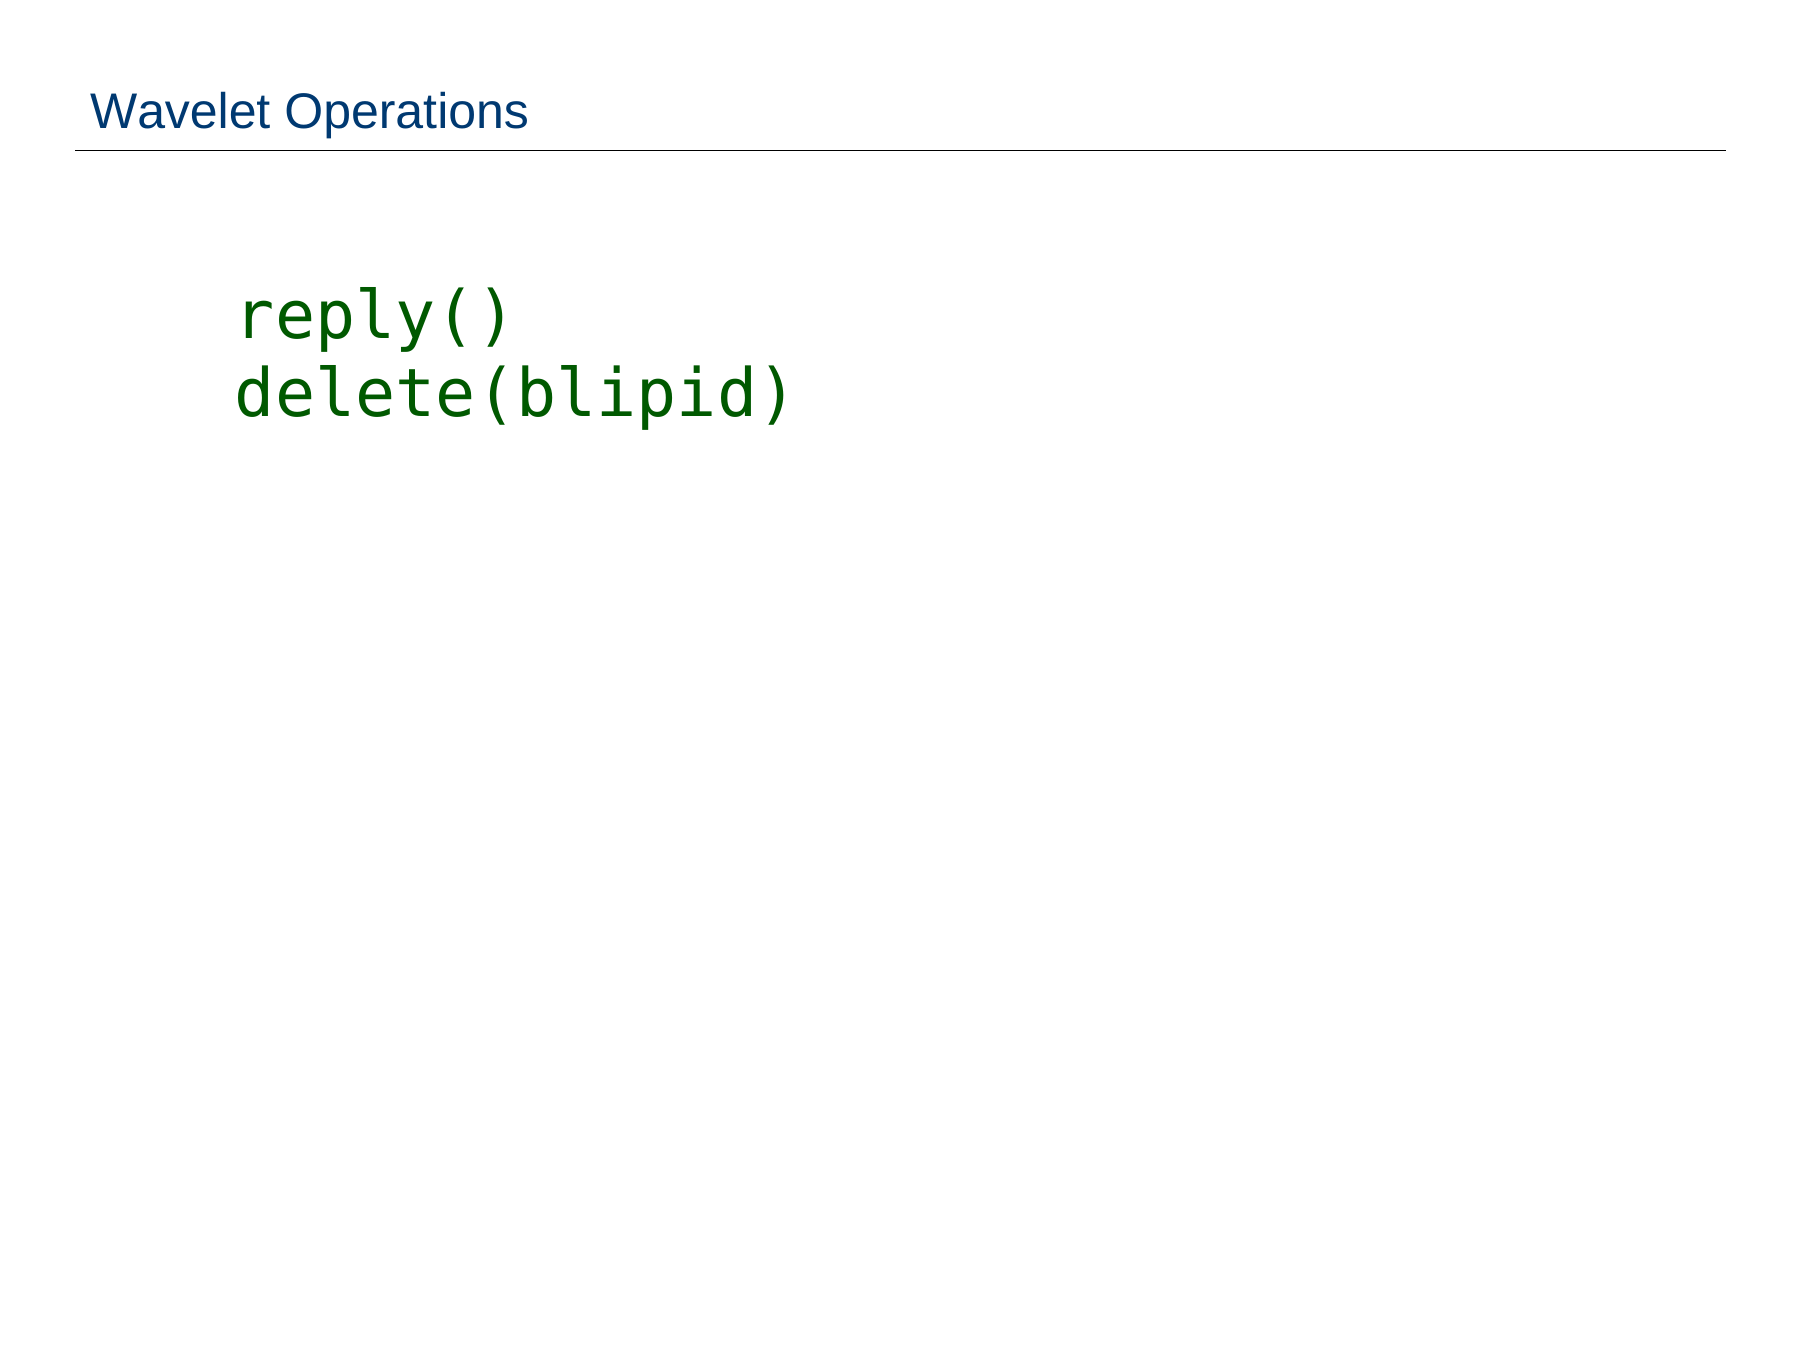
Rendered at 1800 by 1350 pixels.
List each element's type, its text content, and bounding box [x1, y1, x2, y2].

text_box reply() delete(blipid) [179, 269, 1426, 440]
title Wavelet Operations [90, 38, 1710, 147]
